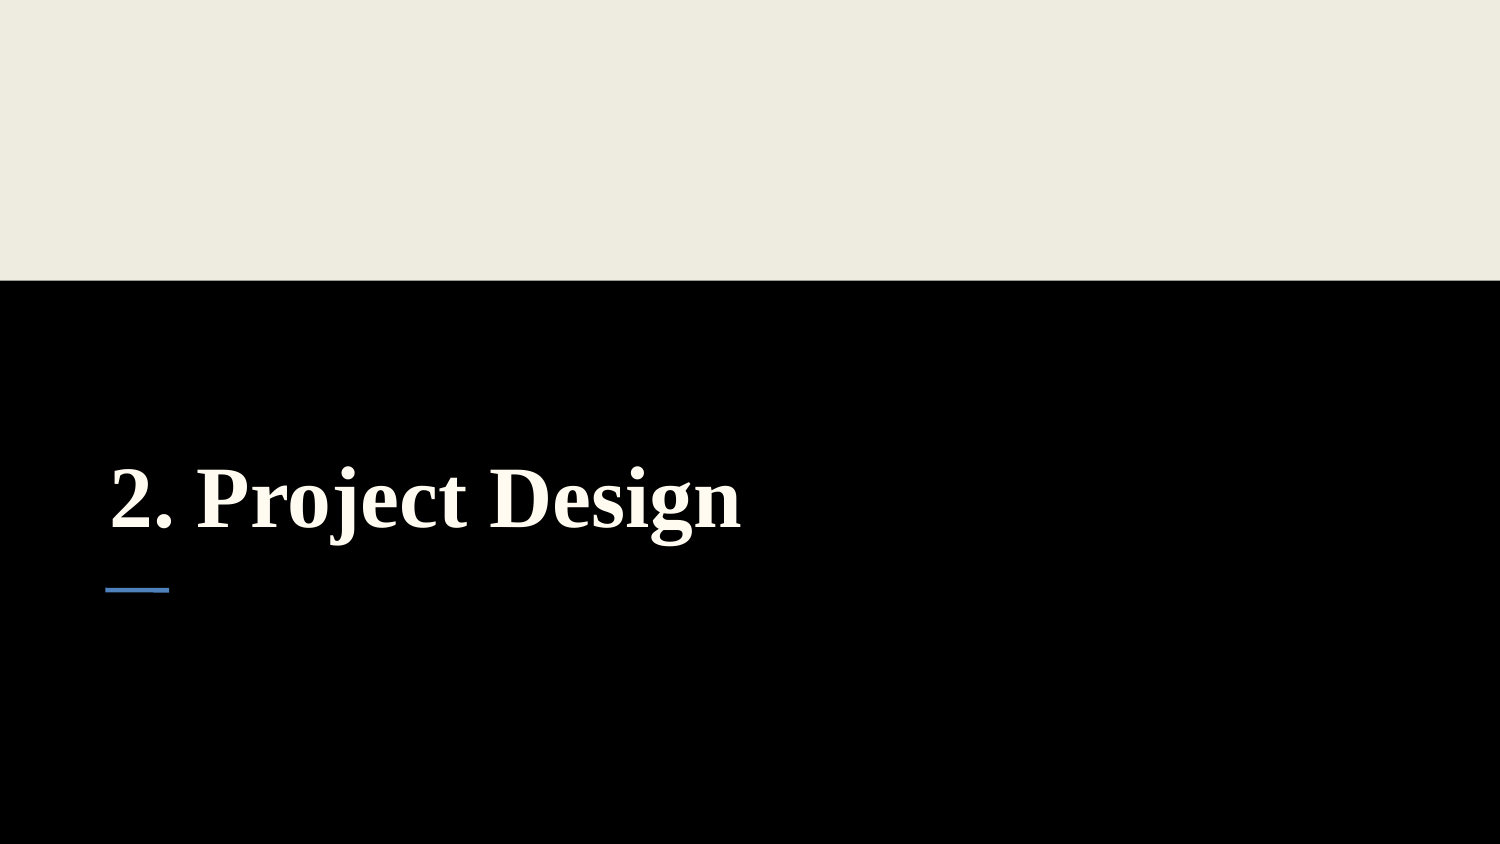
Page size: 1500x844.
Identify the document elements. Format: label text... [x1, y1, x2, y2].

text_box 2. Project Design [84, 310, 768, 561]
